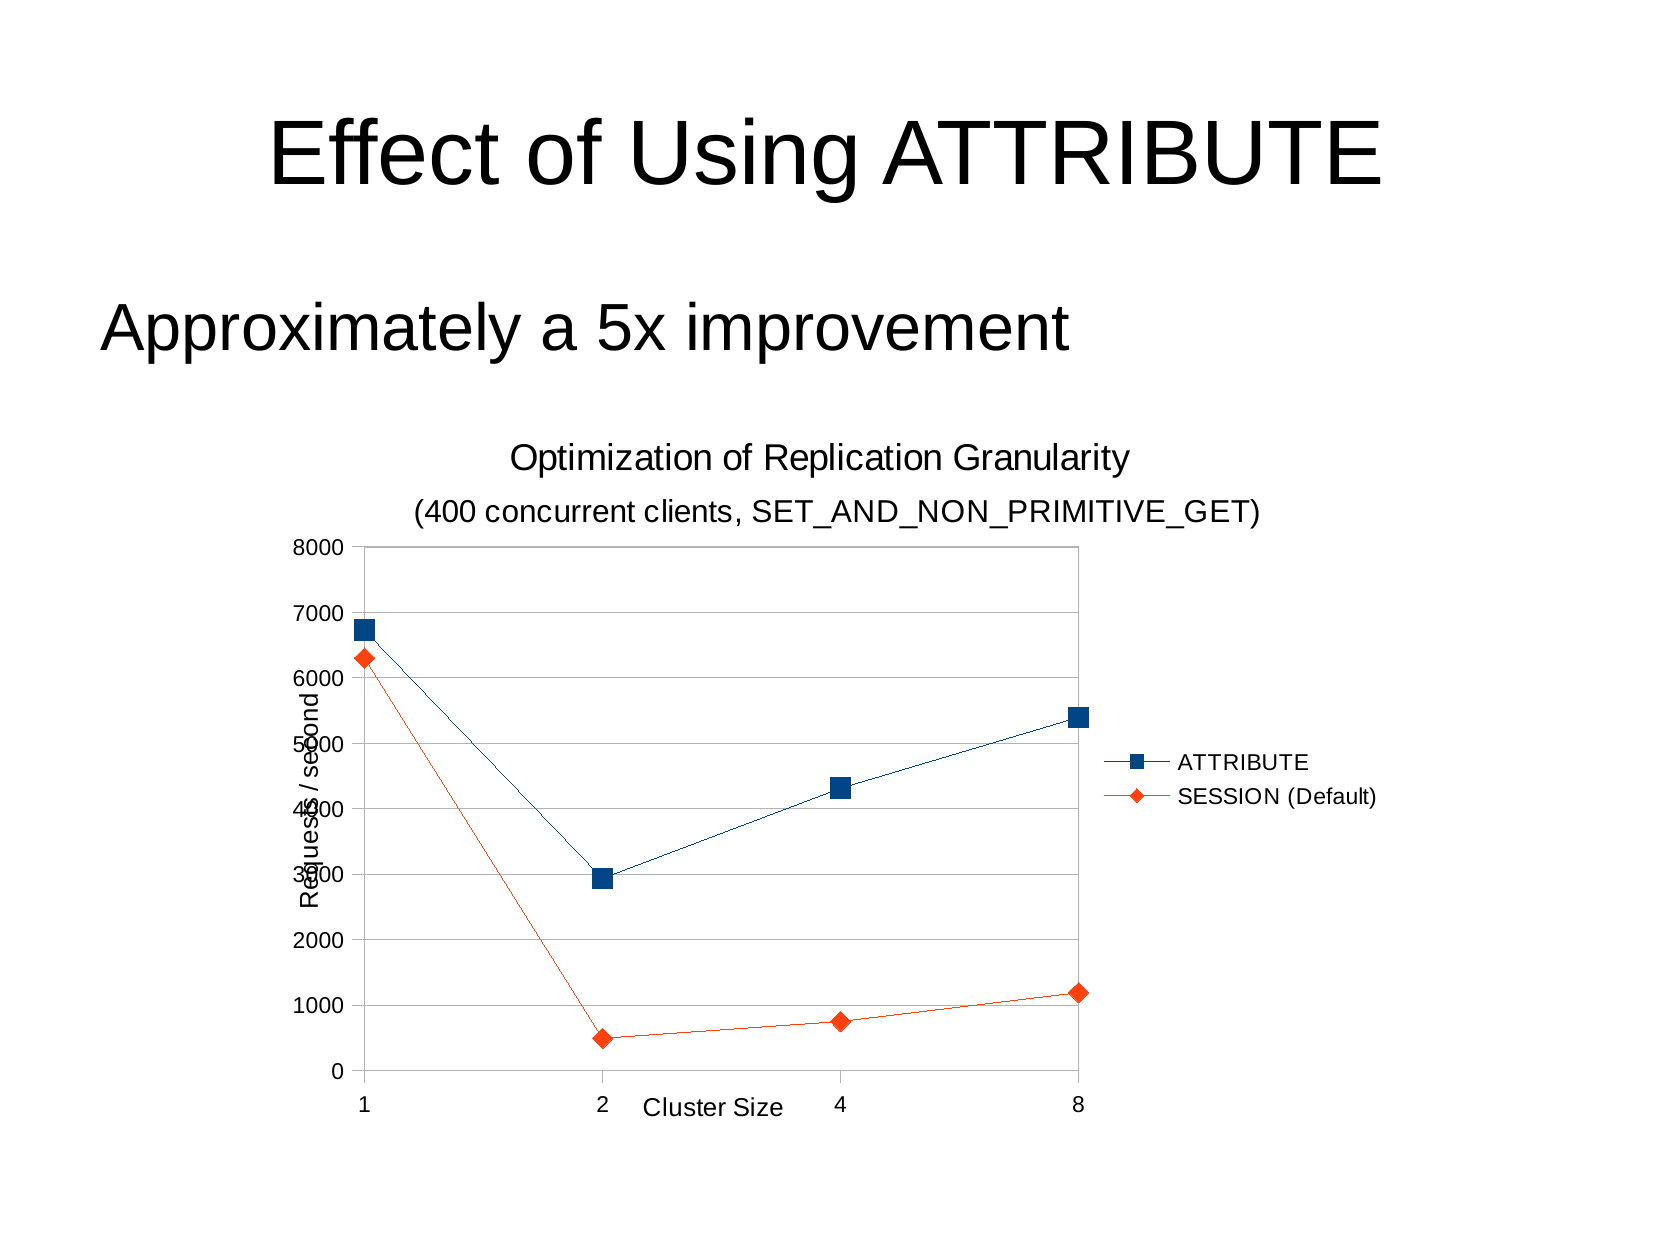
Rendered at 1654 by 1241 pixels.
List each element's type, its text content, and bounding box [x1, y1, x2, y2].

list Approximately a 5x improvement [82, 290, 1571, 681]
title Effect of Using ATTRIBUTE [82, 49, 1571, 257]
chart [263, 412, 1388, 1145]
